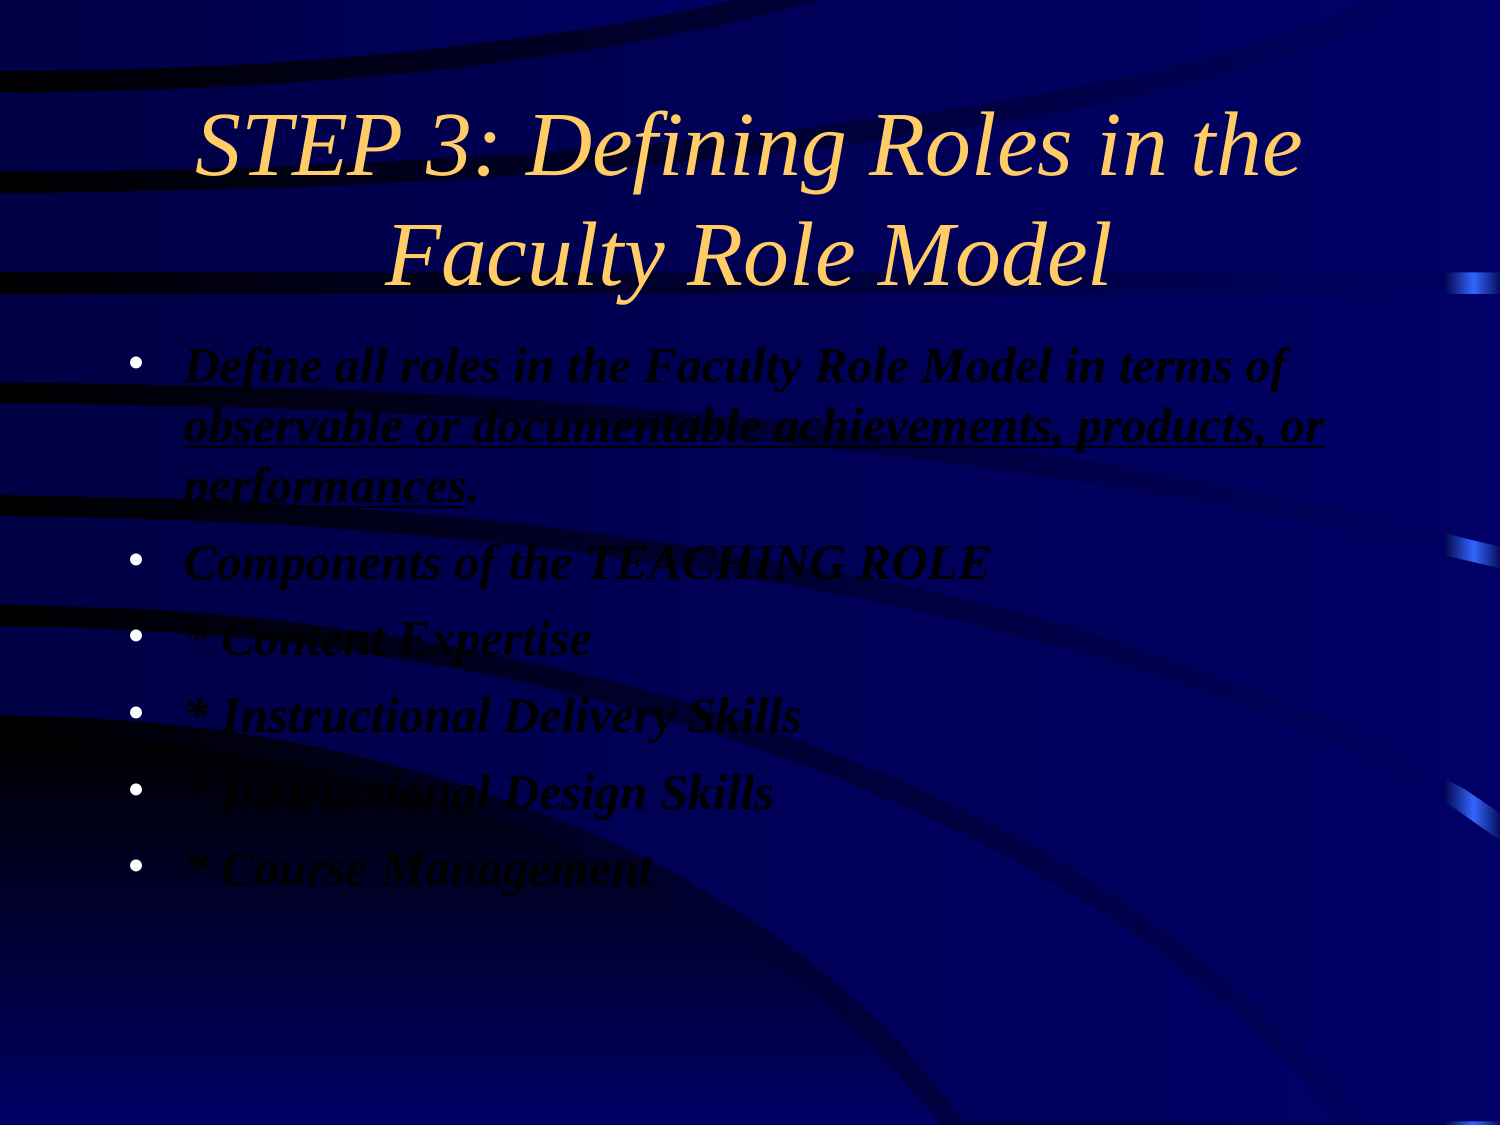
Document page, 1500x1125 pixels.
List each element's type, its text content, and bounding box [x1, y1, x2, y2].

list Define all roles in the Faculty Role Model in terms of observable or documentable achievements, products, or performances. Components of the TEACHING ROLE * Content Expertise * Instructional Delivery Skills * Instructional Design Skills * Course Management [112, 324, 1388, 1125]
title STEP 3: Defining Roles in the Faculty Role Model [112, 99, 1388, 288]
